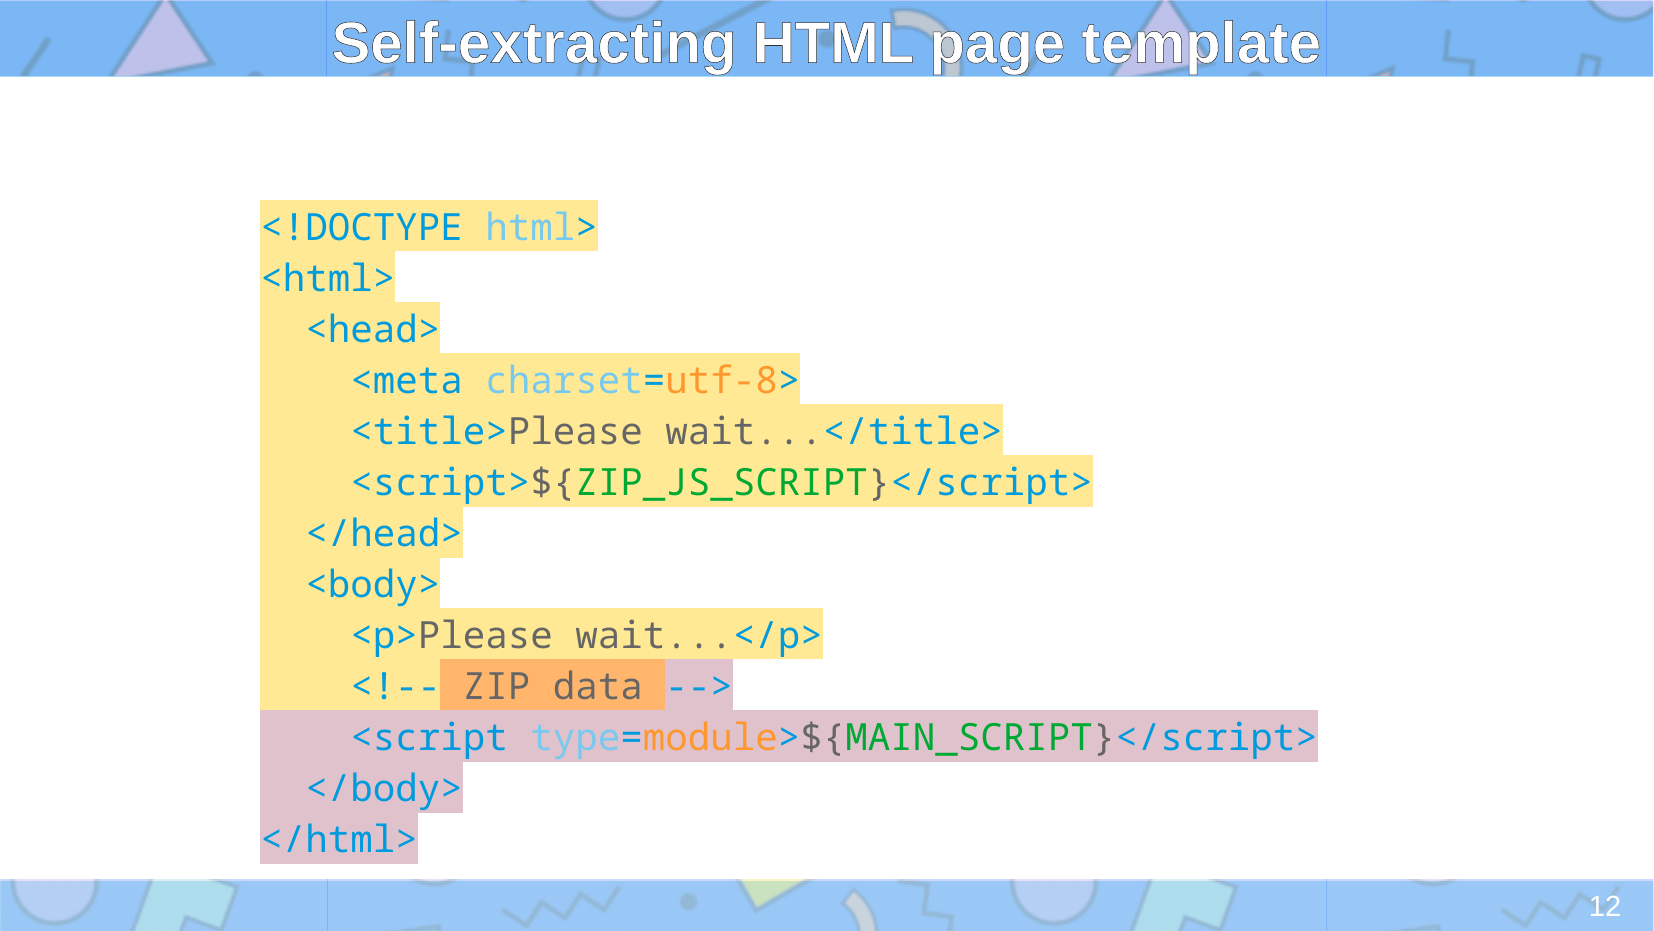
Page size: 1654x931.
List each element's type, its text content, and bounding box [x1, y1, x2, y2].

title Self-extracting HTML page template [59, 3, 1595, 82]
picture [0, 879, 1654, 931]
picture [0, 0, 1654, 76]
list <!DOCTYPE html> <html> <head> <meta charset=utf-8> <title>Please wait...</title> <script>${ZIP_JS_SCRIPT}</script> </head> <body> <p>Please wait...</p> <!-- ZIP data --> <script type=module>${MAIN_SCRIPT}</script> </body> </html> [189, 149, 1376, 798]
